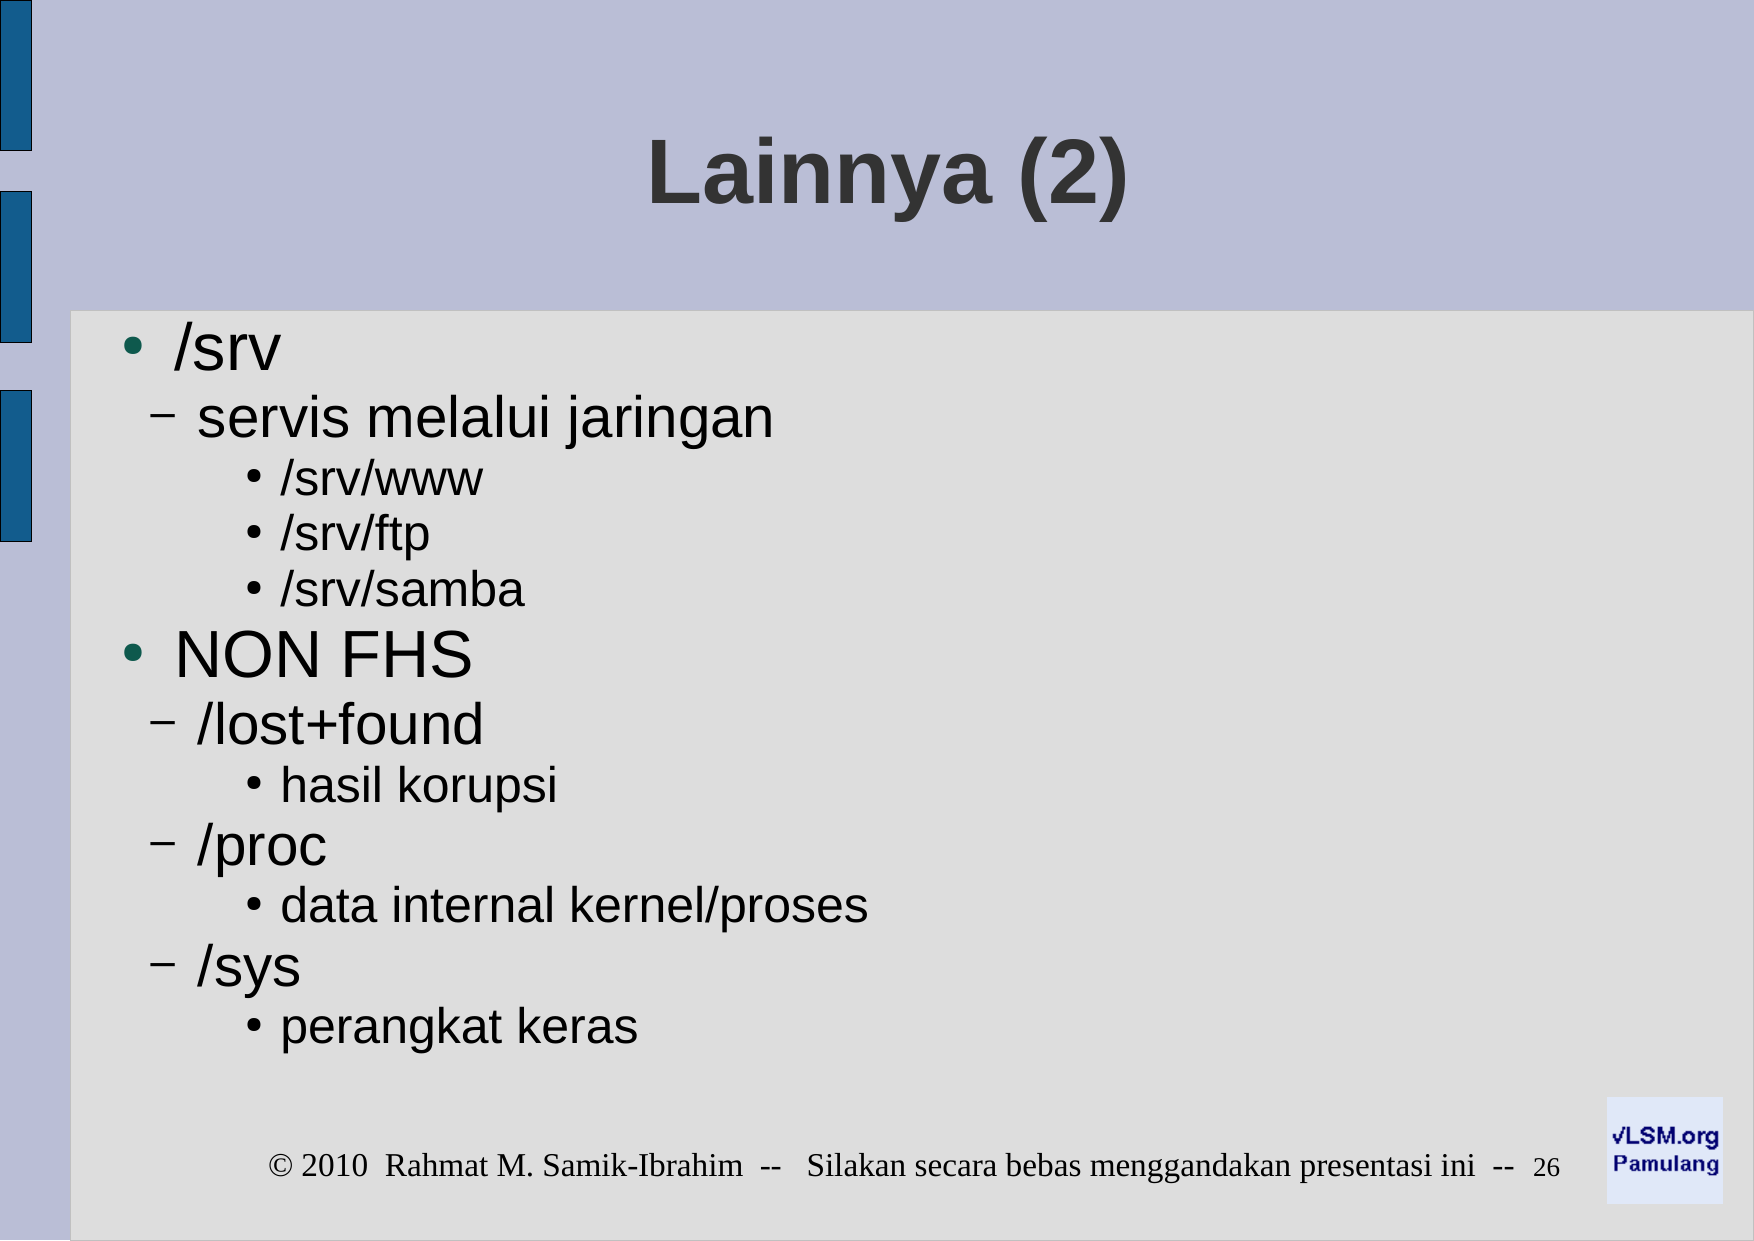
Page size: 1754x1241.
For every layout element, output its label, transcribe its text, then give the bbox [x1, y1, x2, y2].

list /srv servis melalui jaringan /srv/www /srv/ftp /srv/samba NON FHS /lost+found hasil korupsi /proc data internal kernel/proses /sys perangkat keras [103, 310, 1674, 1102]
title Lainnya (2) [77, 99, 1700, 244]
picture [1607, 1097, 1723, 1204]
